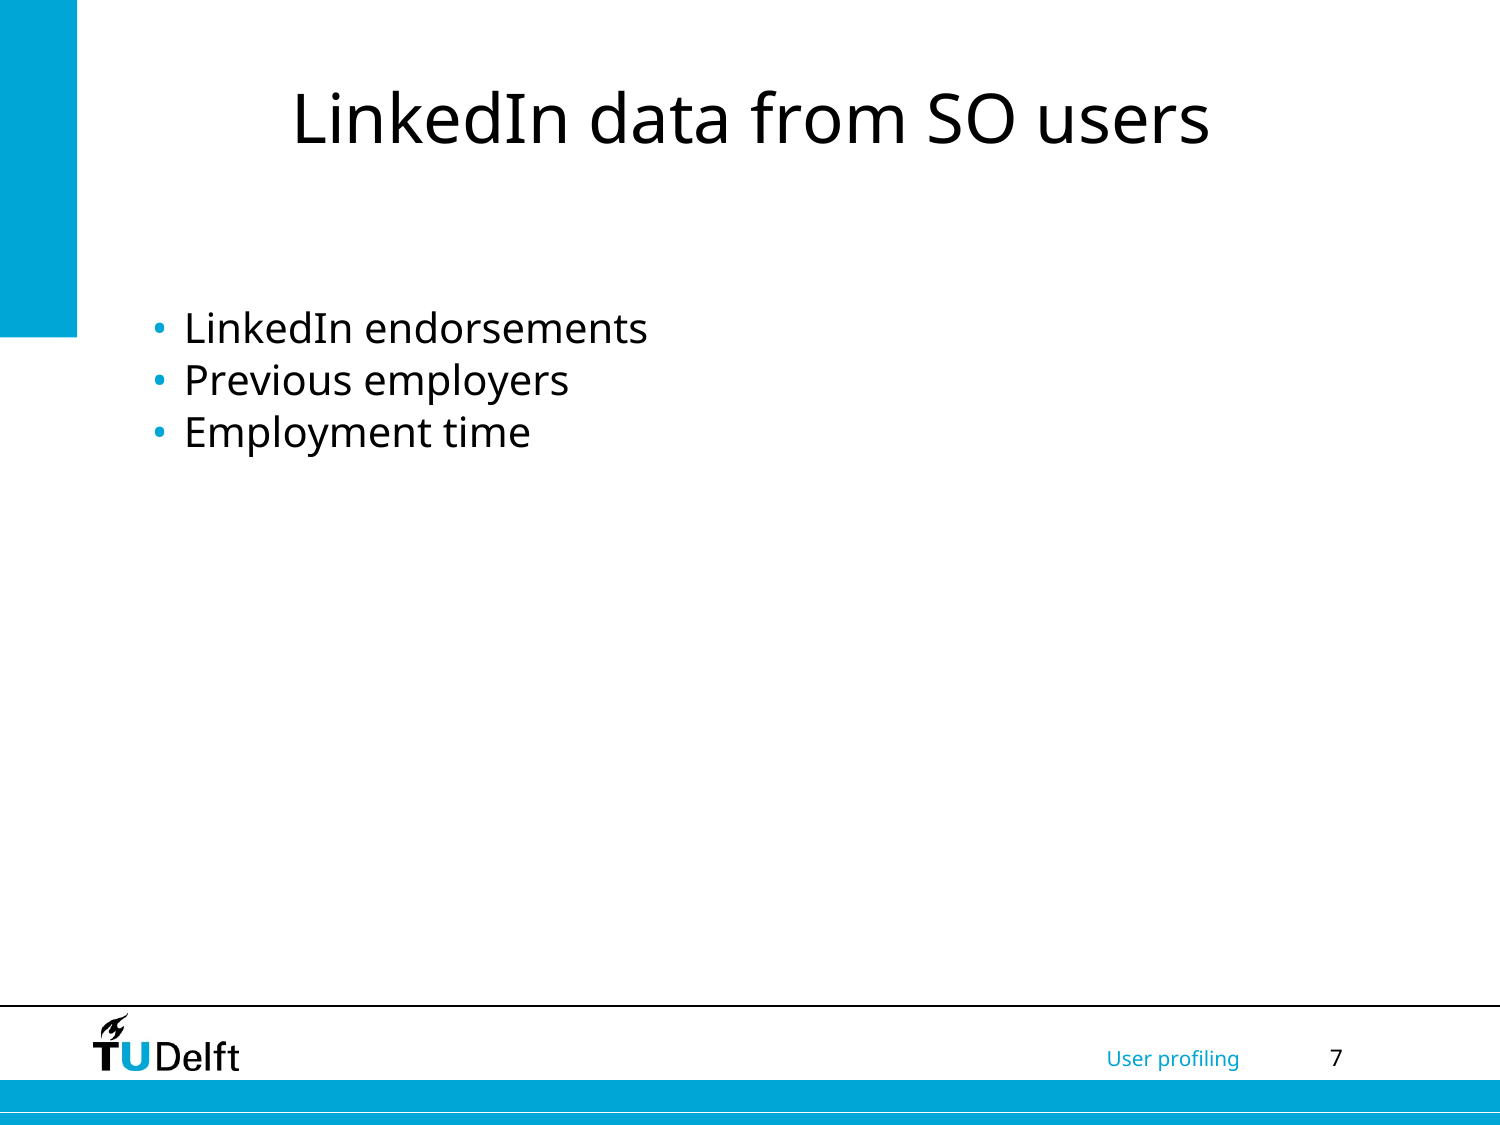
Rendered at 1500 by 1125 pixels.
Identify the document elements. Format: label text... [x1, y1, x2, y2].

title LinkedIn data from SO users [150, 74, 1326, 280]
picture [93, 1013, 239, 1071]
list LinkedIn endorsements Previous employers Employment time [151, 299, 1323, 876]
